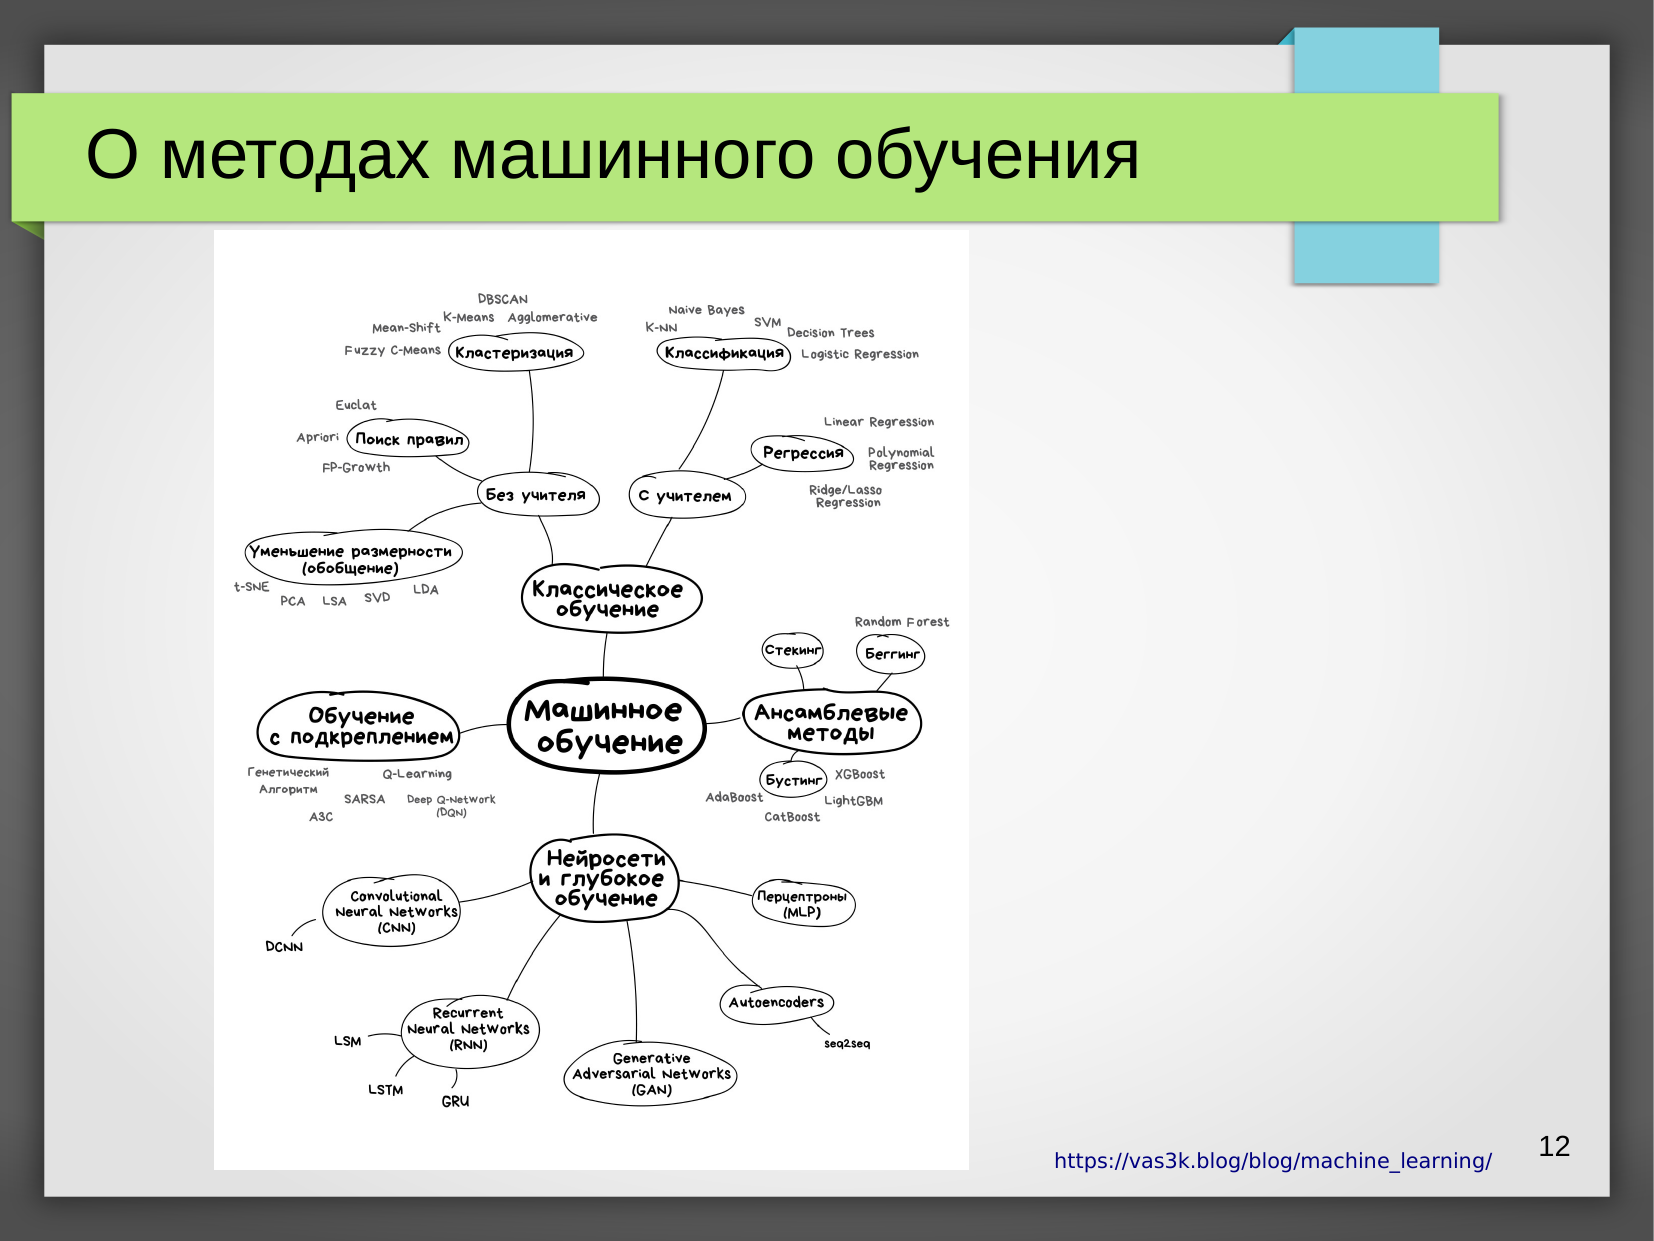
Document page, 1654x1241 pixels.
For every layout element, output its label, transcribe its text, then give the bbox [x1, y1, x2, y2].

text_box О методах машинного обучения [71, 106, 1347, 201]
text_box https://vas3k.blog/blog/machine_learning/ [1039, 1117, 1523, 1182]
picture [0, 0, 1654, 1241]
